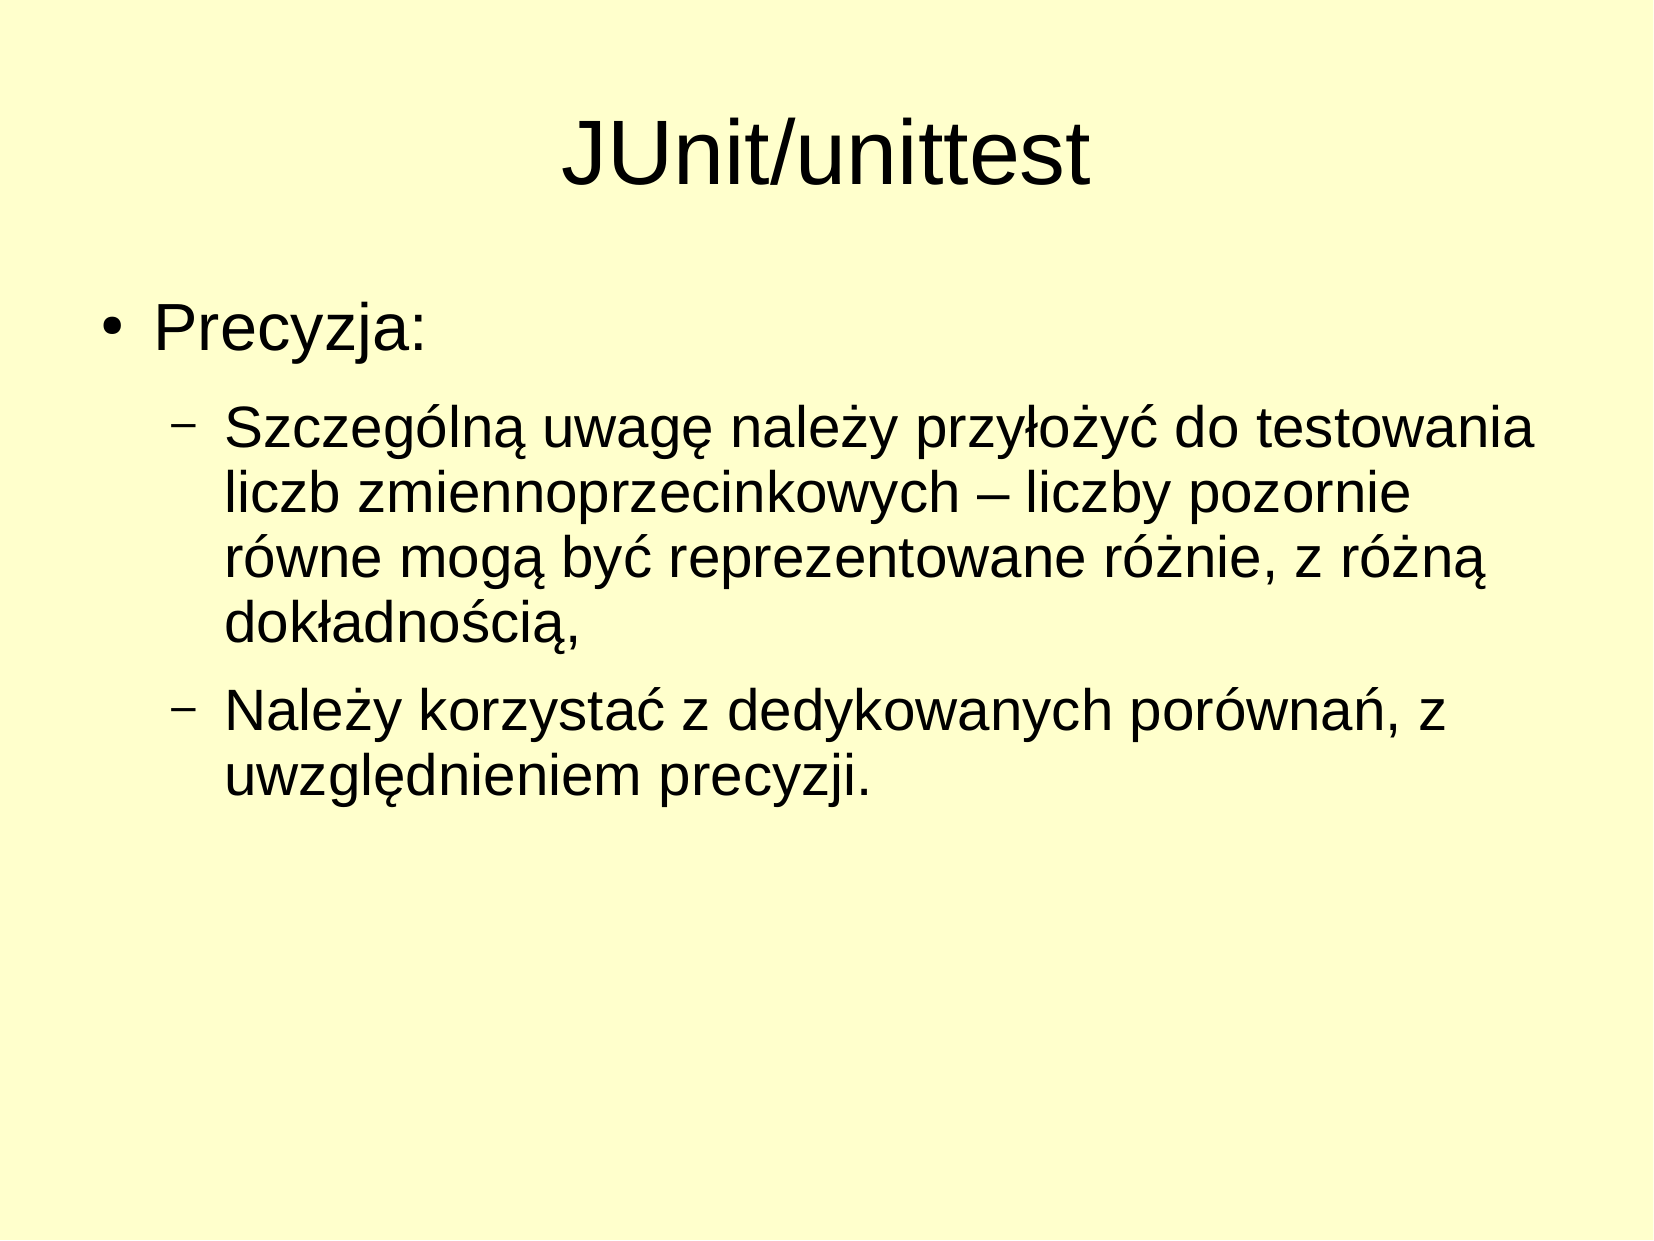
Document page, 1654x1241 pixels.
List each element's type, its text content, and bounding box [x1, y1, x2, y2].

title JUnit/unittest [82, 49, 1571, 257]
list Precyzja: Szczególną uwagę należy przyłożyć do testowania liczb zmiennoprzecinkowych – liczby pozornie równe mogą być reprezentowane różnie, z różną dokładnością, Należy korzystać z dedykowanych porównań, z uwzględnieniem precyzji. [82, 290, 1571, 1109]
